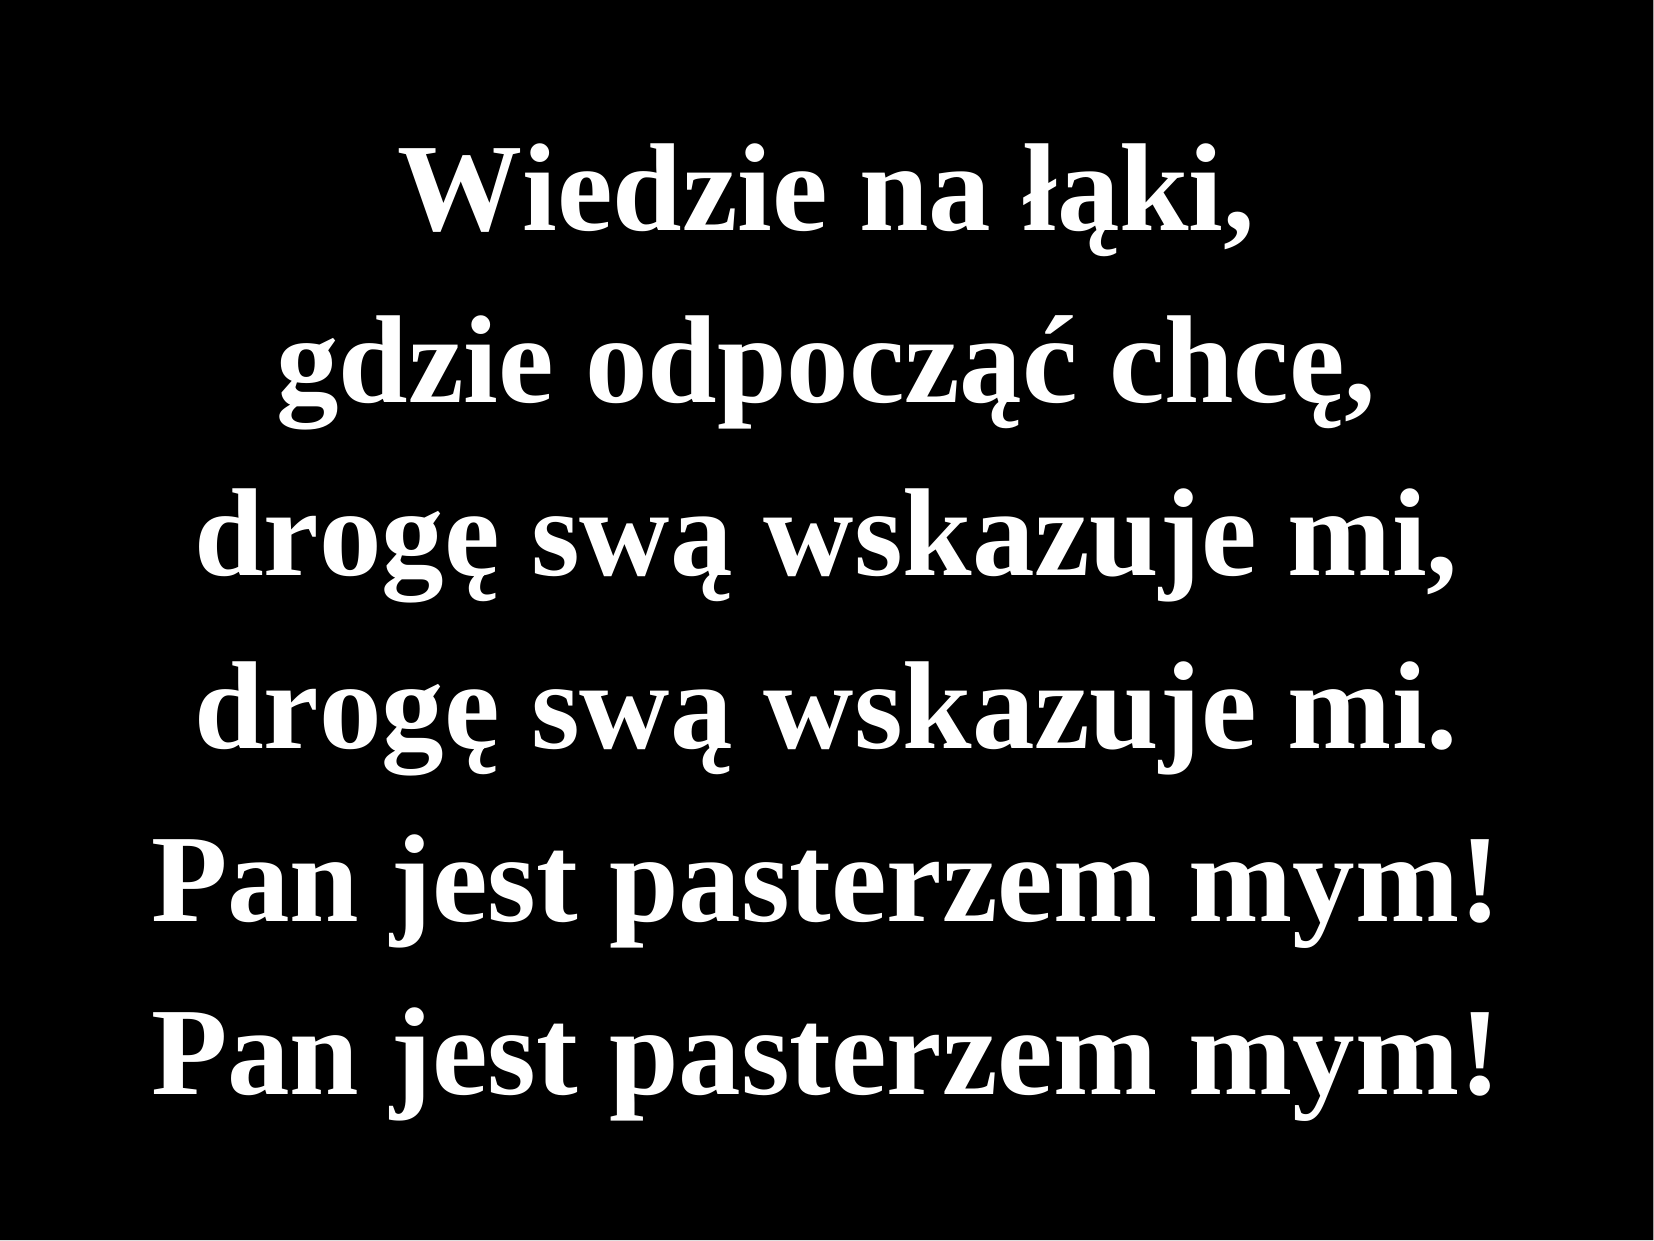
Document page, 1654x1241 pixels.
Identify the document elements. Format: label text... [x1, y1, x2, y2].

title Wiedzie na łąki, ppp gdzie odpocząć chcę, ppp drogę swą wskazuje mi, ppp drogę swą wskazuje mi. ppp Pan jest pasterzem mym! ppp Pan jest pasterzem mym! [0, 0, 1654, 1241]
